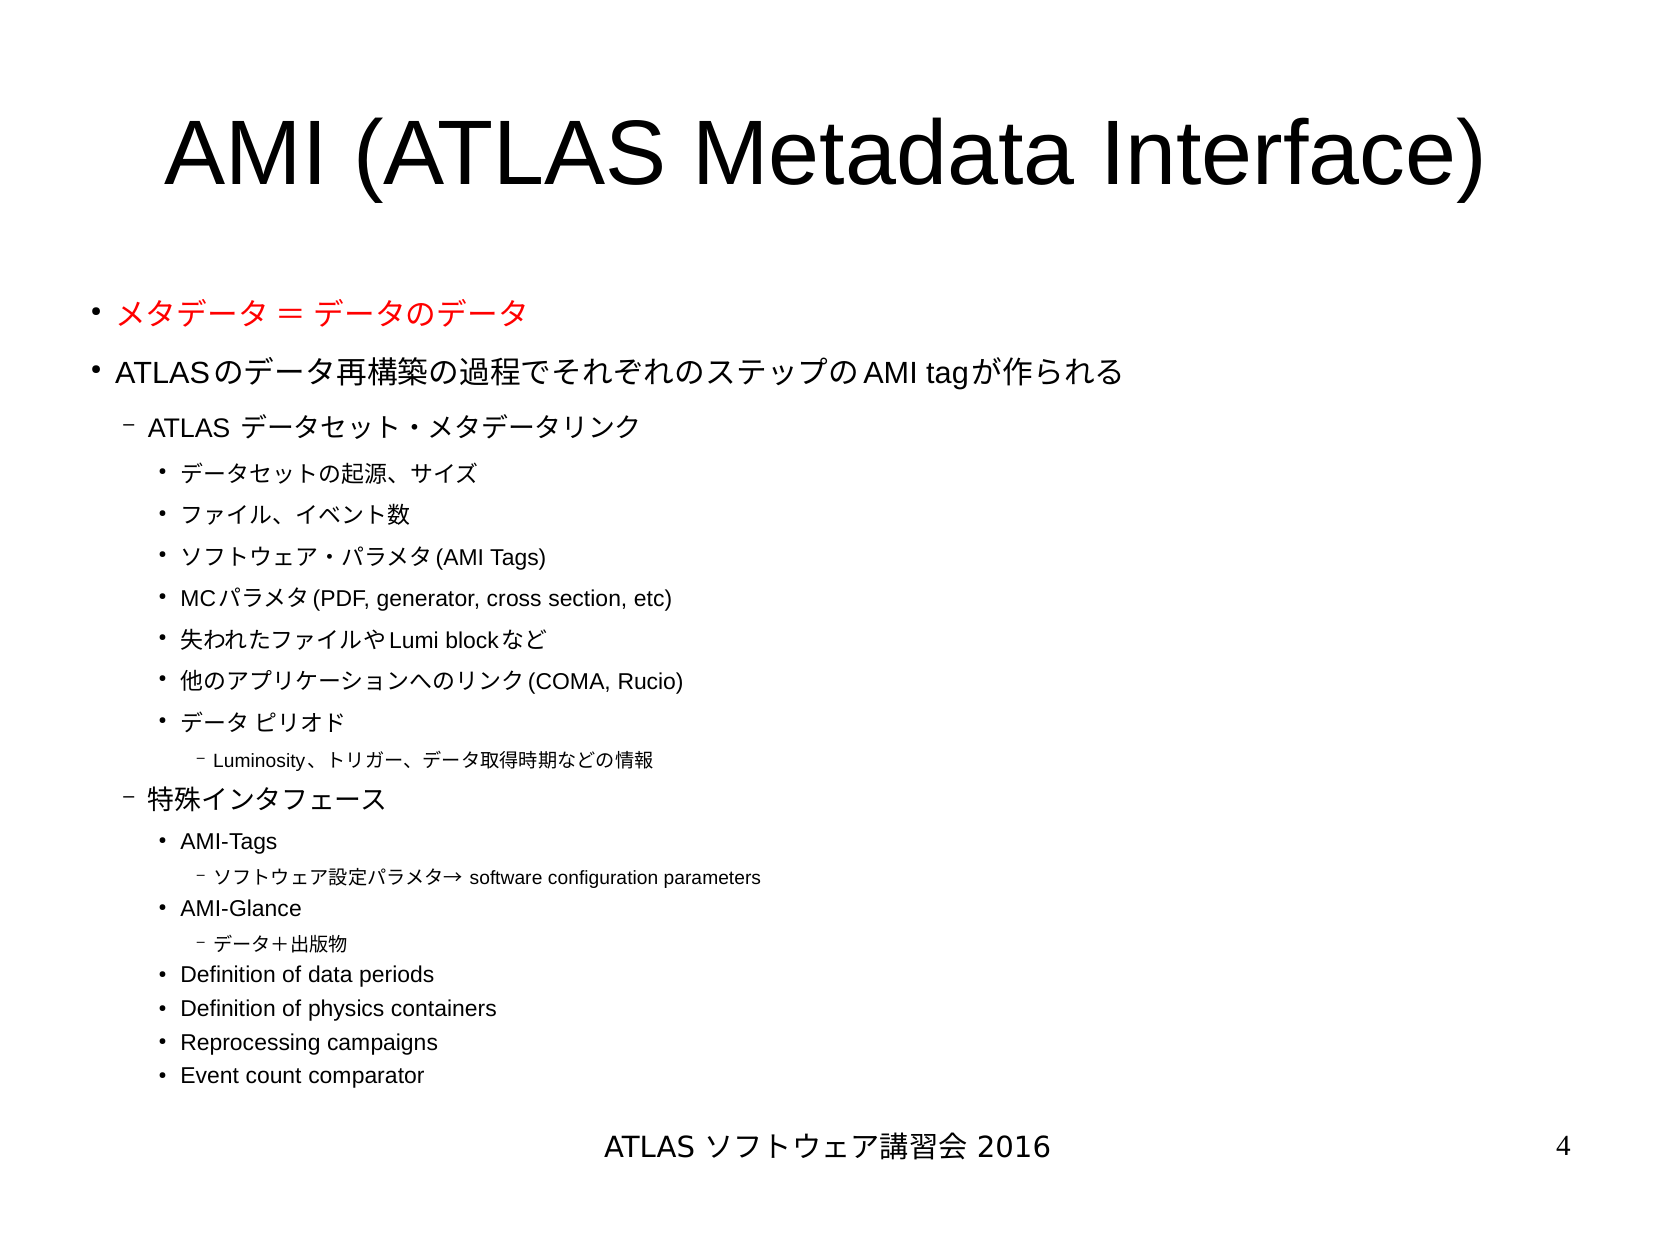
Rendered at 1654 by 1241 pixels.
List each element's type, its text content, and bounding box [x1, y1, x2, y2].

title AMI (ATLAS Metadata Interface) [82, 49, 1571, 257]
list メタデータ ＝ データのデータ ATLASのデータ再構築の過程でそれぞれのステップのAMI tagが作られる ATLAS データセット・メタデータリンク データセットの起源、サイズ ファイル、イベント数 ソフトウェア・パラメタ(AMI Tags) MCパラメタ(PDF, generator, cross section, etc) 失われたファイルやLumi blockなど 他のアプリケーションへのリンク(COMA, Rucio) データ ピリオド Luminosity、トリガー、データ取得時期などの情報 特殊インタフェース AMI-Tags ソフトウェア設定パラメタ→ software configuration parameters AMI-Glance データ＋出版物 Definition of data periods Definition of physics containers Reprocessing campaigns Event count comparator [82, 290, 1546, 1096]
